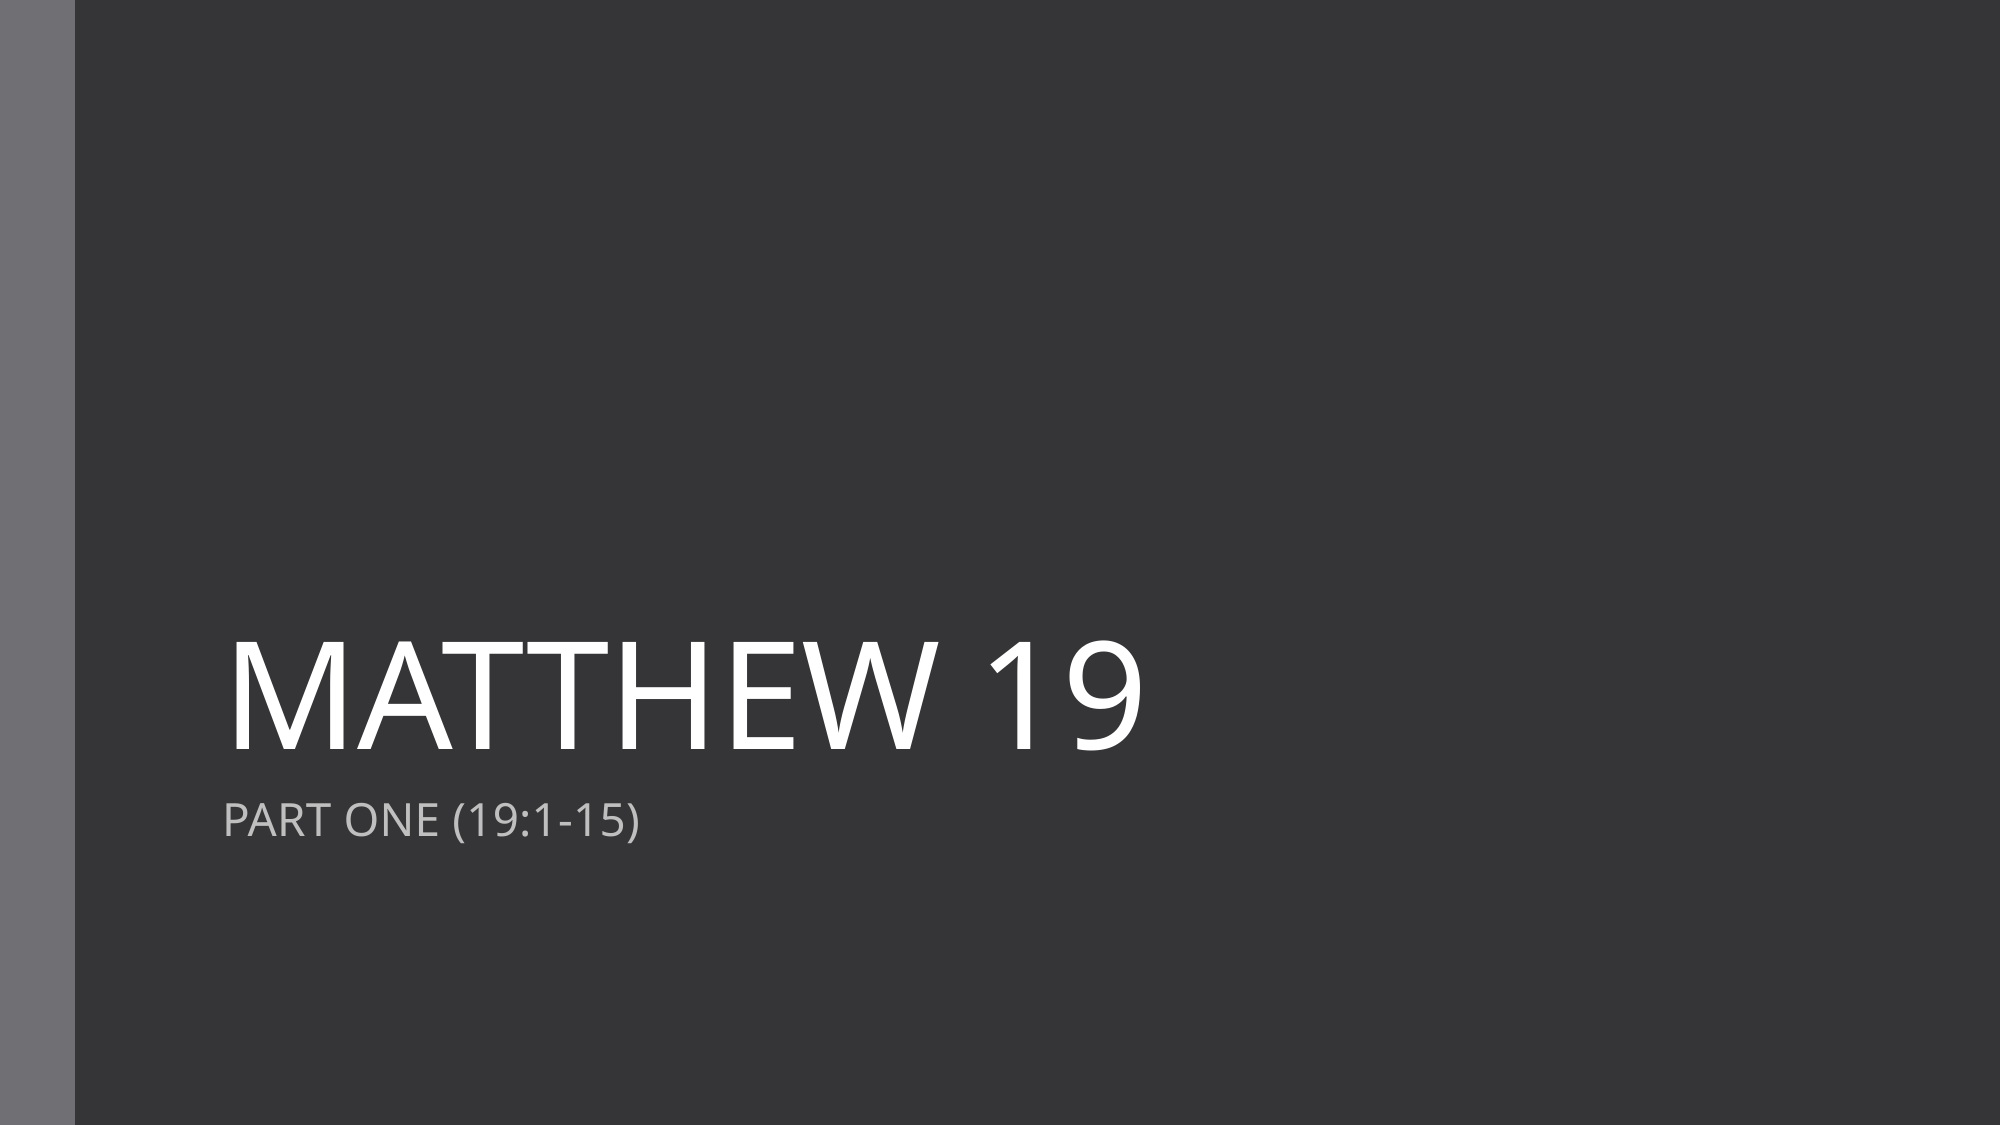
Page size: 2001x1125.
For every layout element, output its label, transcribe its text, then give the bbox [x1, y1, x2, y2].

title MATTHEW 19 [206, 124, 1752, 787]
subtitle PART ONE (19:1-15) [206, 787, 1752, 1066]
